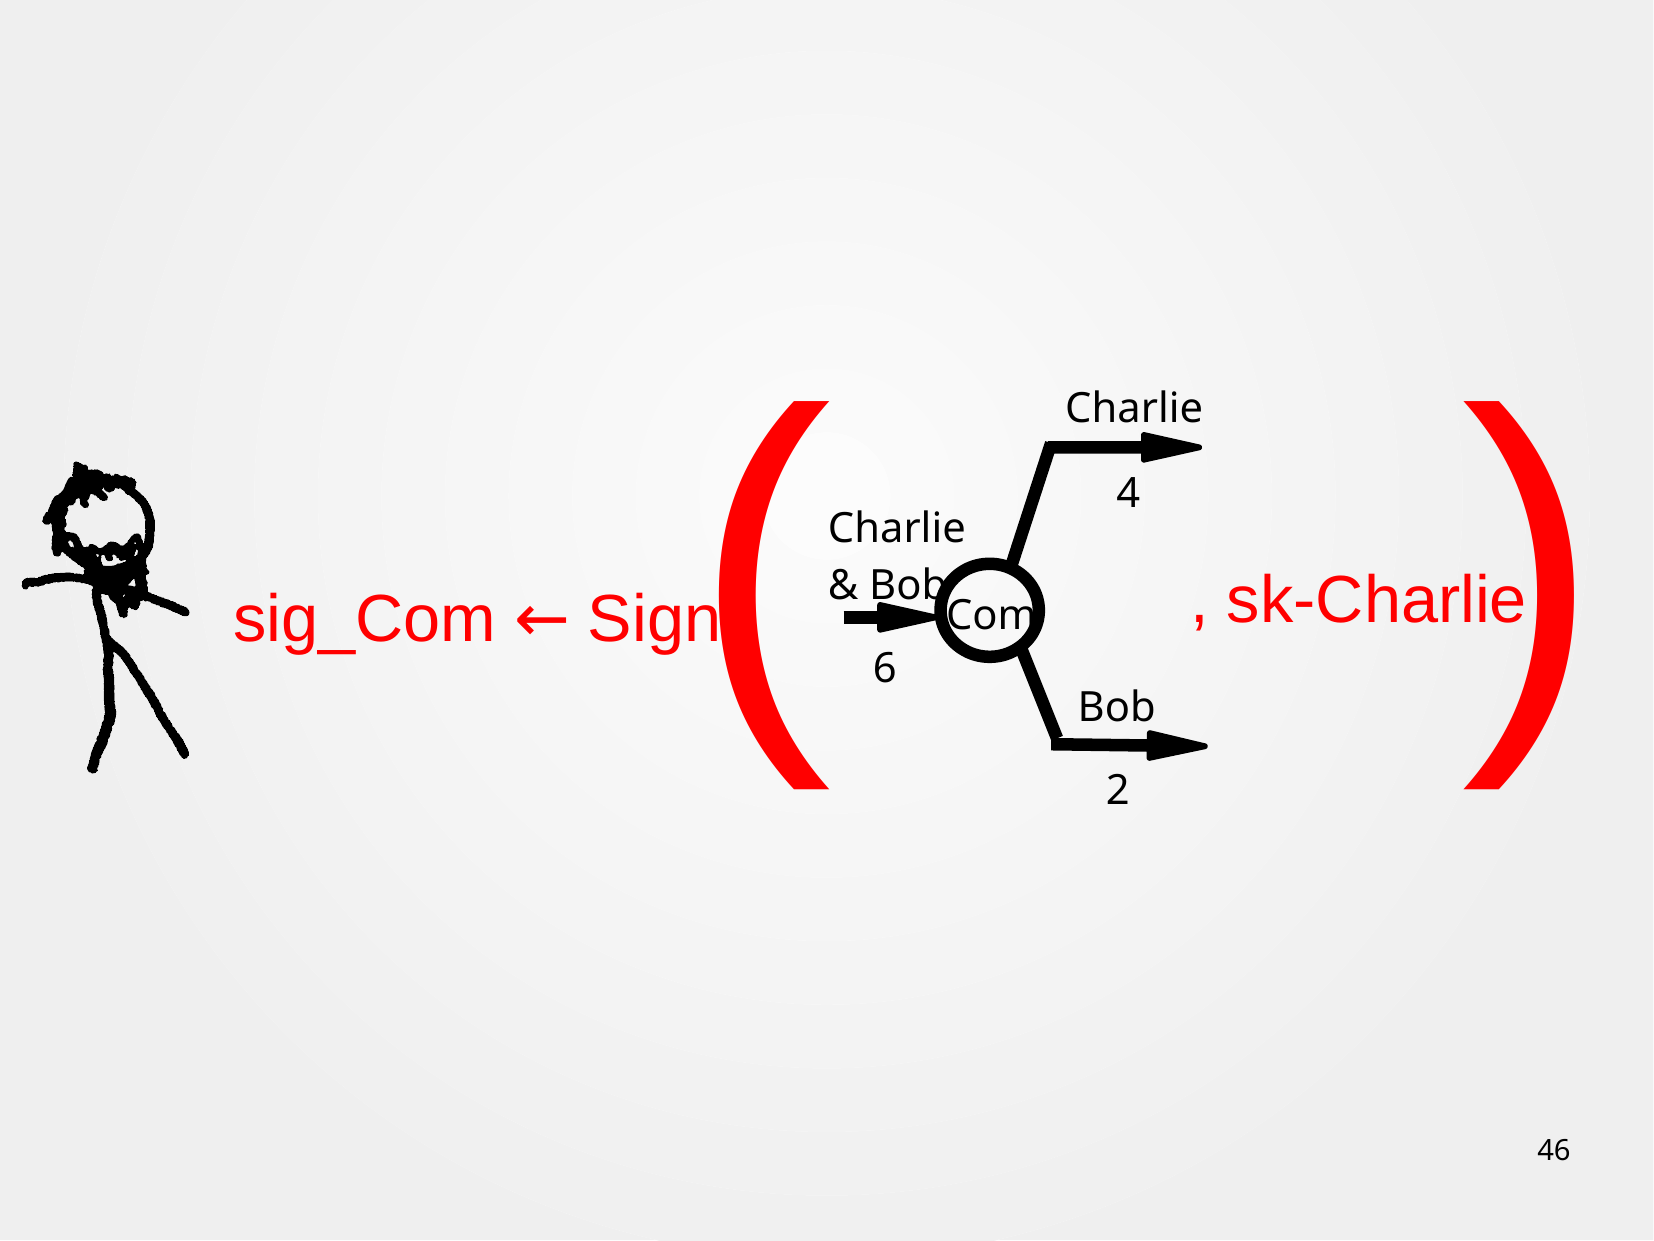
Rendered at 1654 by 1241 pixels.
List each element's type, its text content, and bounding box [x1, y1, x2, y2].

text_box Charlie & Bob [813, 490, 987, 606]
picture [19, 459, 192, 775]
text_box 2 [1091, 752, 1155, 839]
text_box 6 [858, 630, 913, 715]
text_box 4 [1101, 457, 1157, 542]
text_box Bob [1062, 669, 1193, 735]
text_box Com [931, 577, 1069, 693]
text_box ) [1446, 318, 1654, 869]
text_box sig_Com ← Sign [218, 562, 756, 656]
text_box , sk-Charlie [1175, 555, 1446, 645]
text_box Charlie [1050, 369, 1235, 457]
text_box ( [679, 318, 886, 886]
